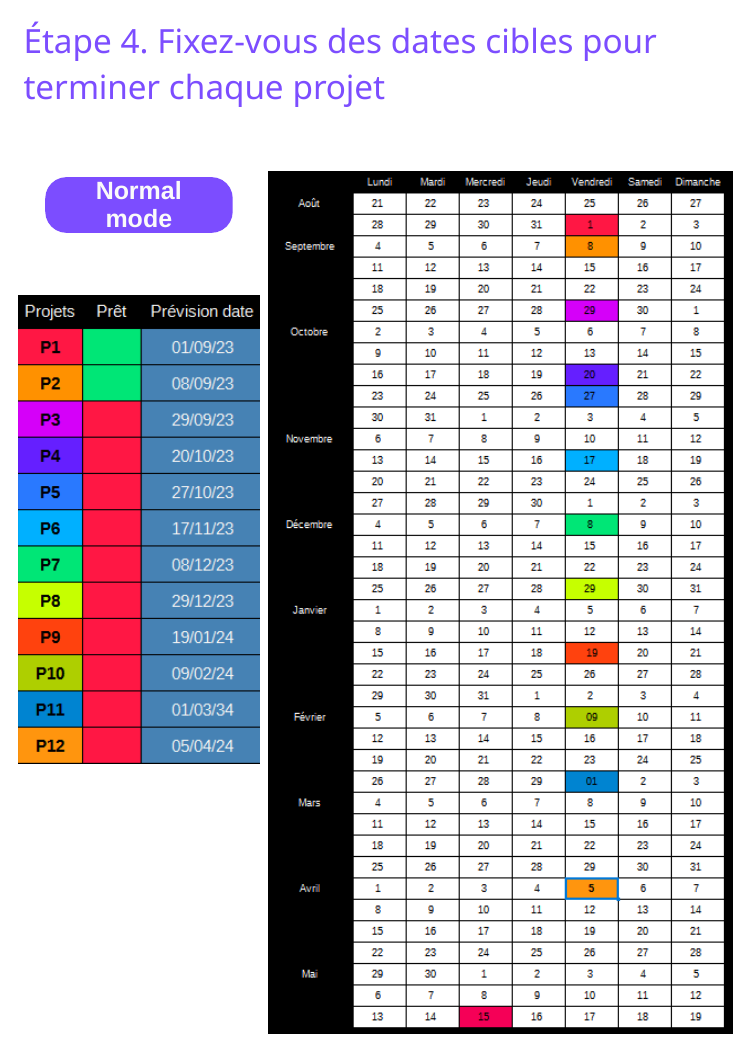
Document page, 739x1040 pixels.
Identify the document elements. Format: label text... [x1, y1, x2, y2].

picture [48, 524, 55, 533]
picture [268, 171, 733, 1034]
picture [18, 295, 260, 764]
title Étape 4. Fixez-vous des dates cibles pour terminer chaque projet [23, 18, 727, 130]
text_box Normal mode [45, 177, 233, 233]
